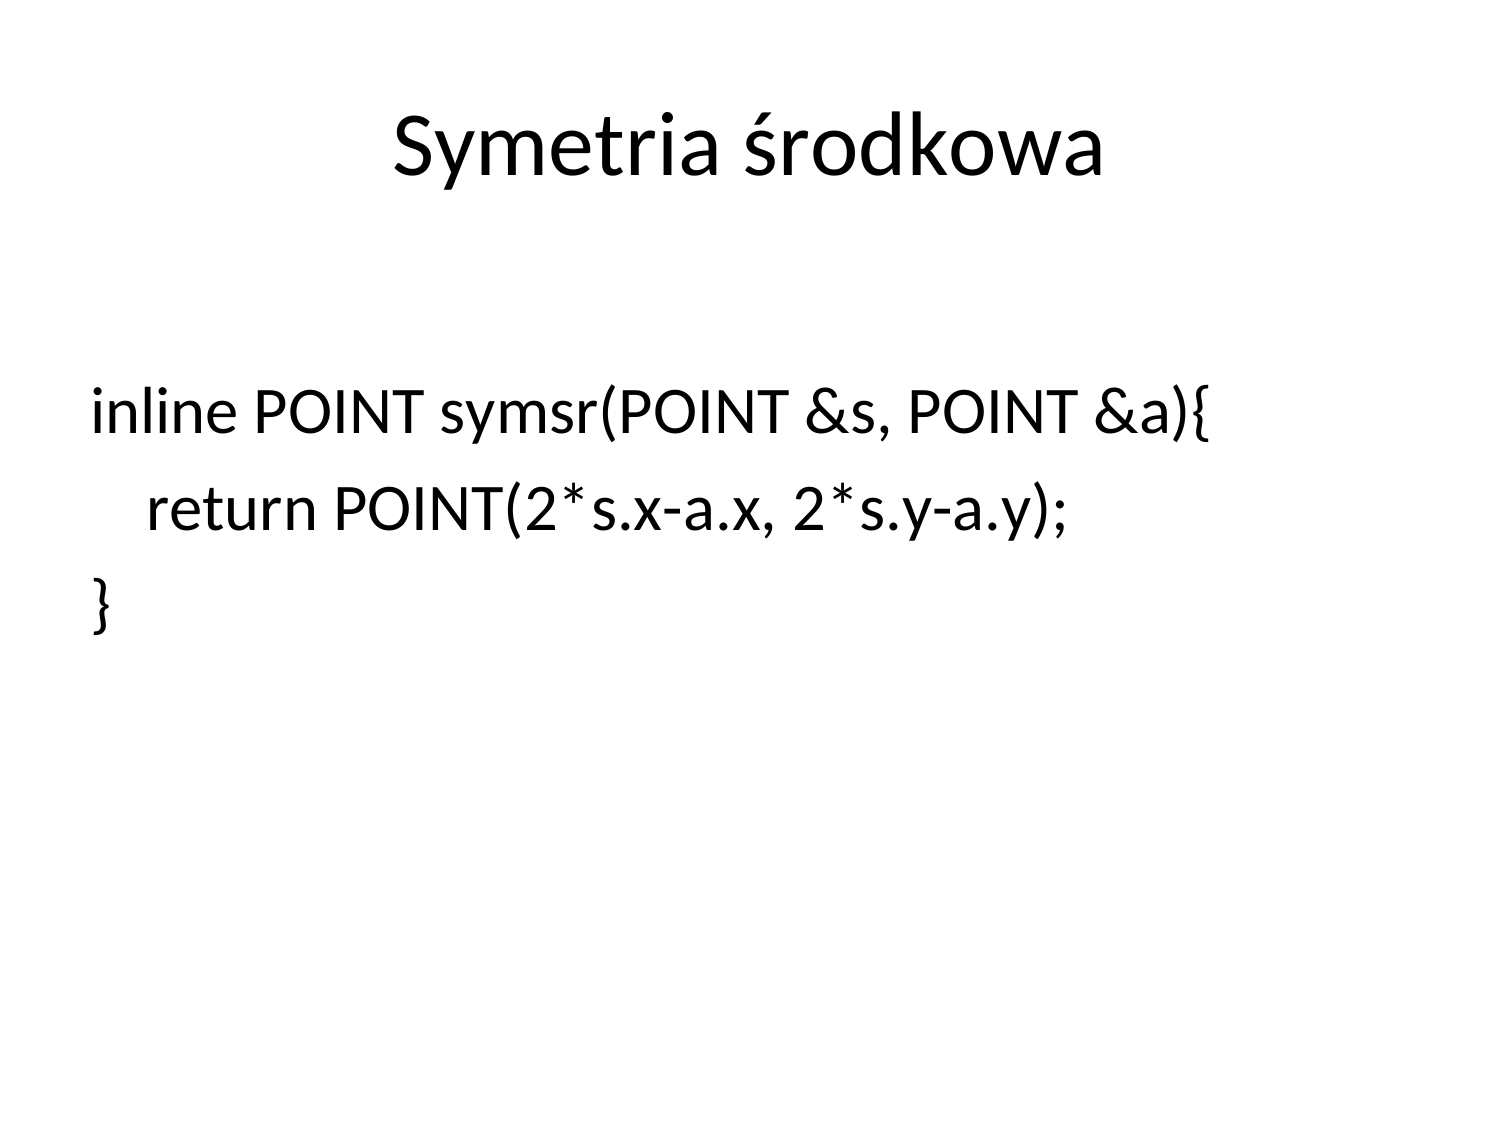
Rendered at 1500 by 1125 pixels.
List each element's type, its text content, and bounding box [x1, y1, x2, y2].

title Symetria środkowa [75, 45, 1426, 233]
list inline POINT symsr(POINT &s, POINT &a){ return POINT(2*s.x-a.x, 2*s.y-a.y); } [75, 262, 1426, 1005]
